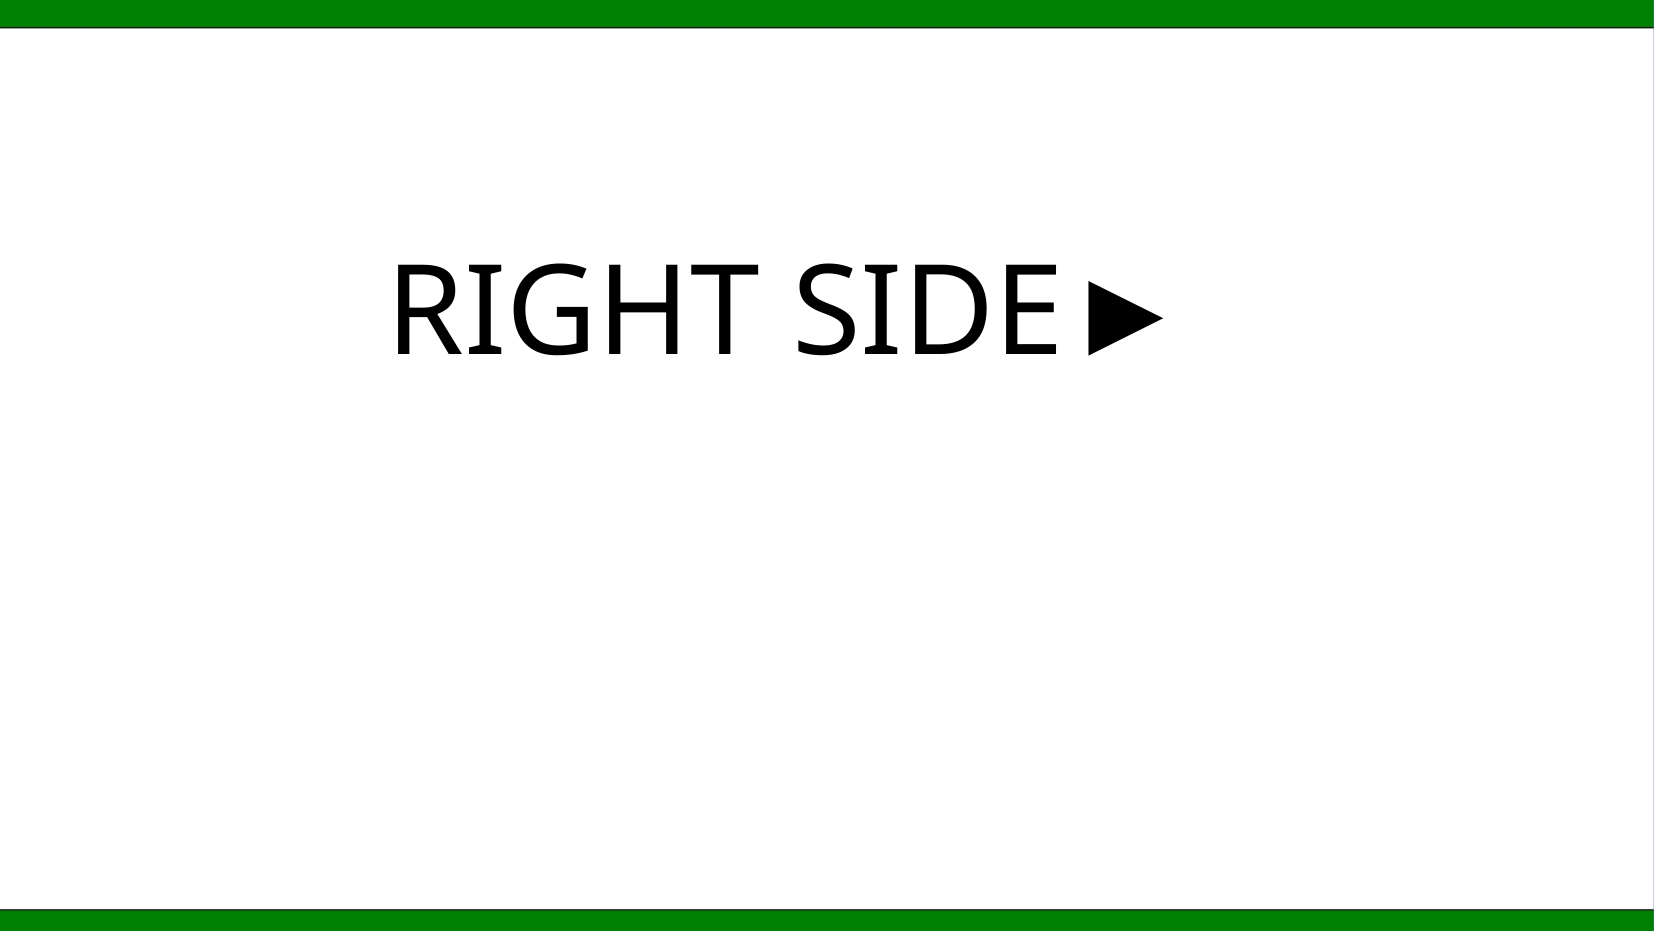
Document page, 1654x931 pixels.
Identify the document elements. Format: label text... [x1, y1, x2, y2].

picture [0, 0, 1654, 931]
text_box RIGHT SIDE► [195, 213, 1381, 556]
